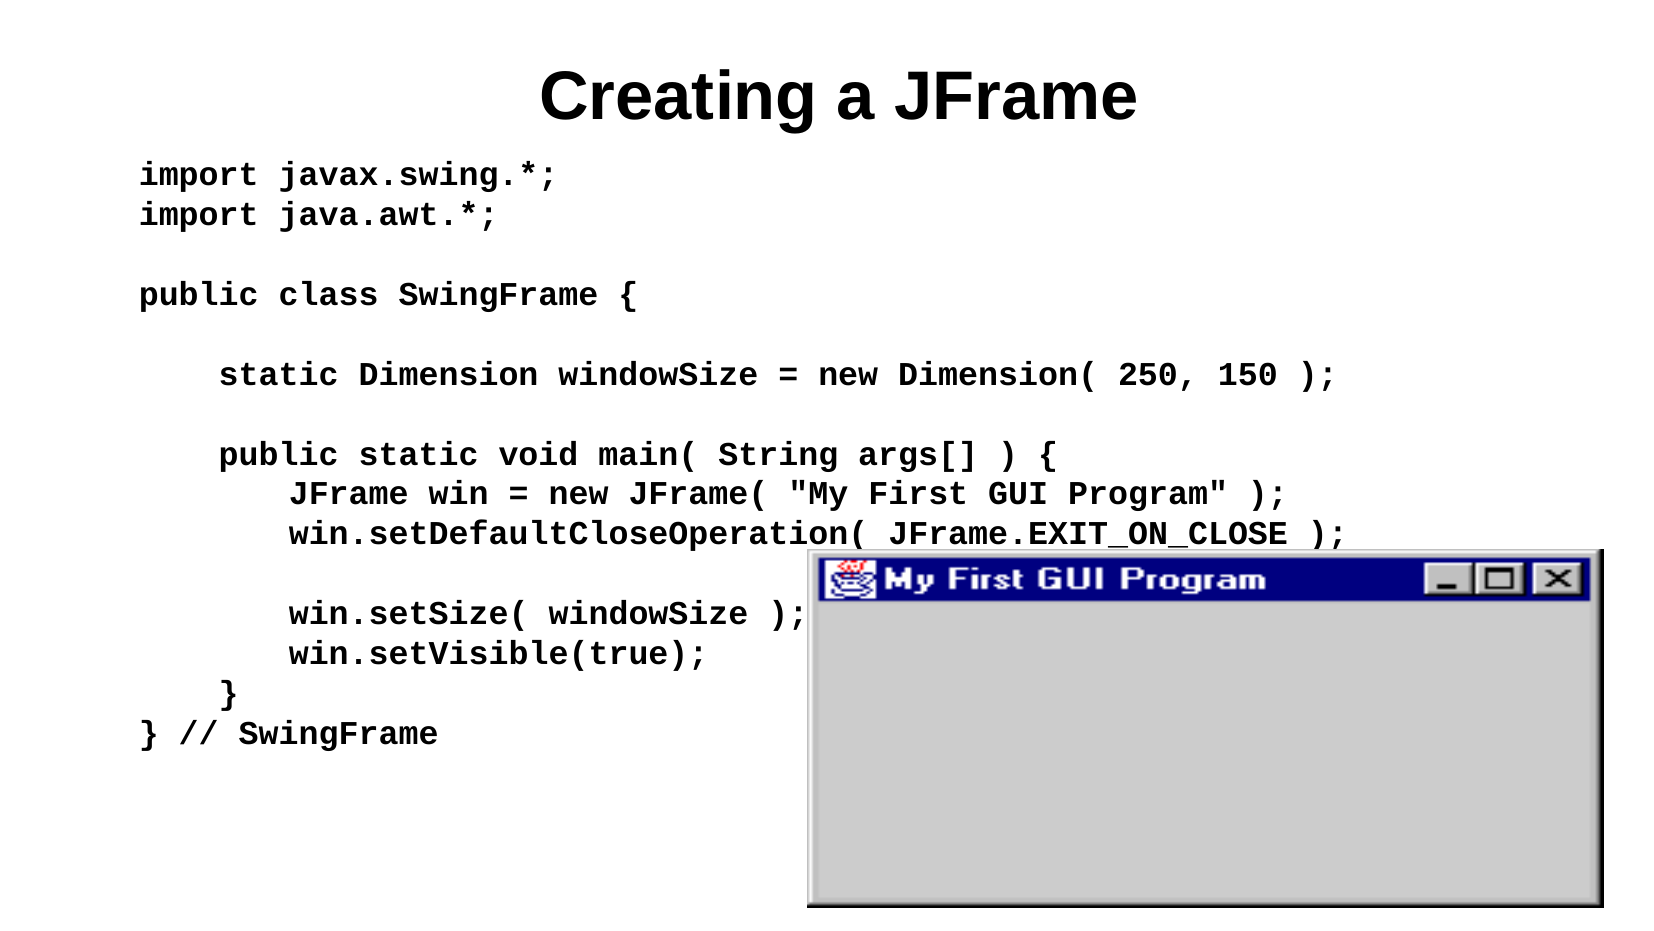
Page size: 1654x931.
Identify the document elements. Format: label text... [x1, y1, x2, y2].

picture [807, 549, 1604, 908]
title Creating a JFrame [82, 37, 1571, 147]
text_box import javax.swing.*; import java.awt.*; public class SwingFrame { static Dimension windowSize = new Dimension( 250, 150 ); public static void main( String args[] ) { JFrame win = new JFrame( "My First GUI Program" ); win.setDefaultCloseOperation( JFrame.EXIT_ON_CLOSE ); win.setSize( windowSize ); win.setVisible(true); } } // SwingFrame [123, 144, 1364, 759]
